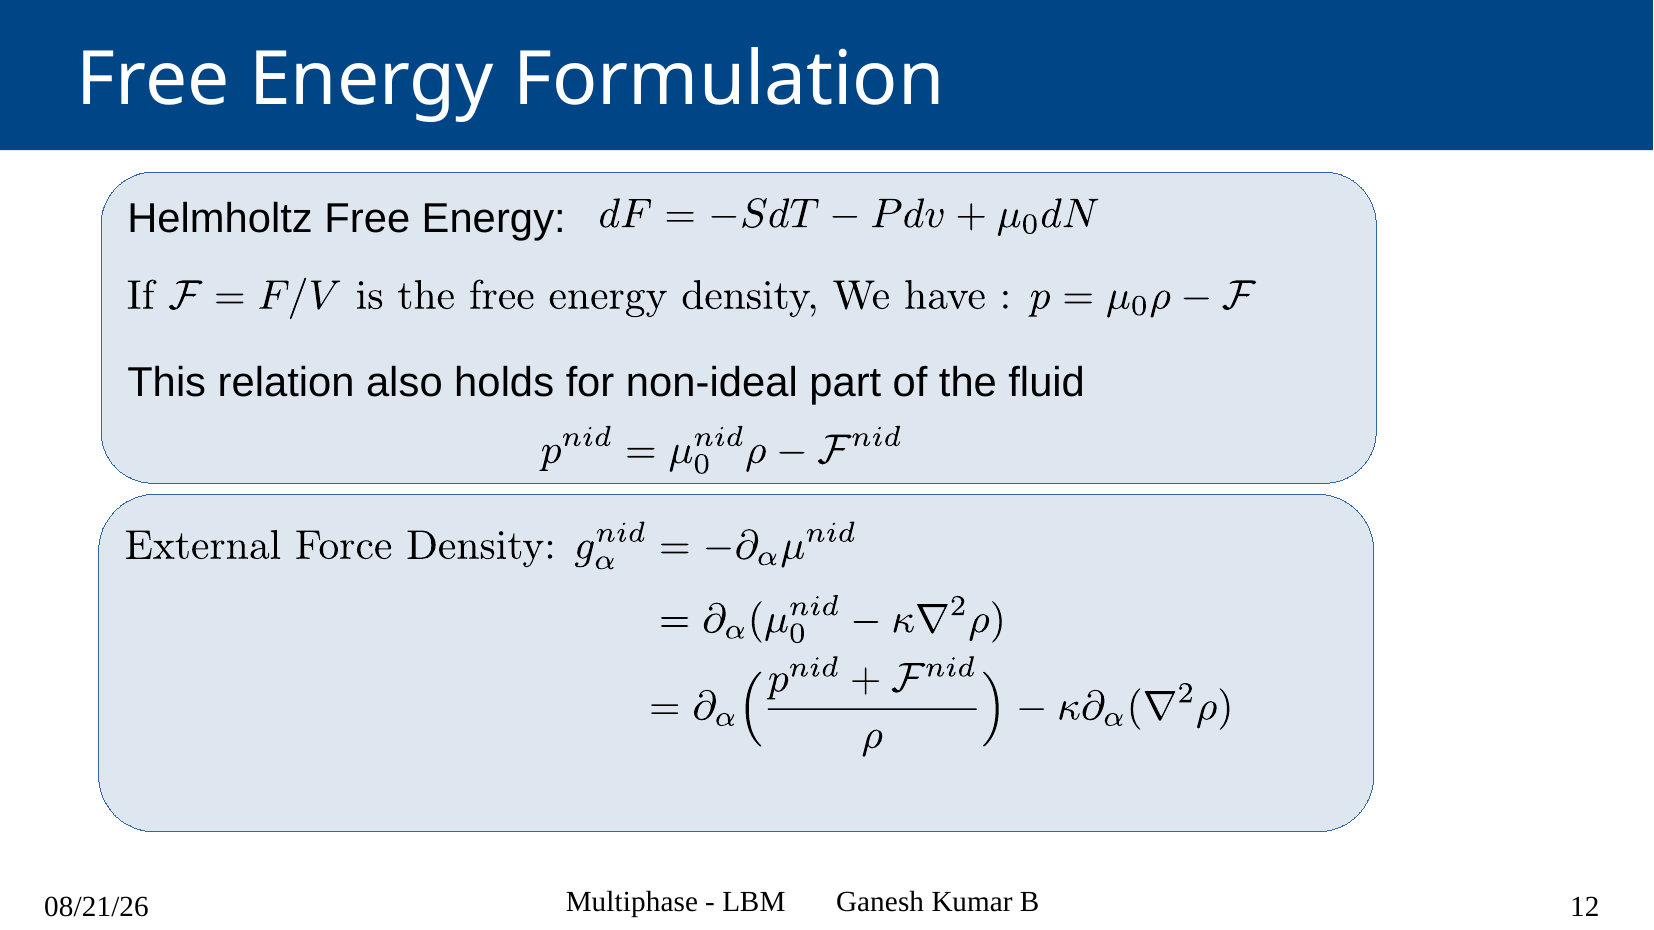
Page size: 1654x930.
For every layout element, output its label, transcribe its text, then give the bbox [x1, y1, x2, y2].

text_box This relation also holds for non-ideal part of the fluid [112, 351, 1388, 413]
text_box [101, 172, 1377, 484]
title Free Energy Formulation [0, 0, 1653, 151]
text_box Helmholtz Free Energy: [112, 187, 601, 245]
text_box [98, 494, 1374, 832]
